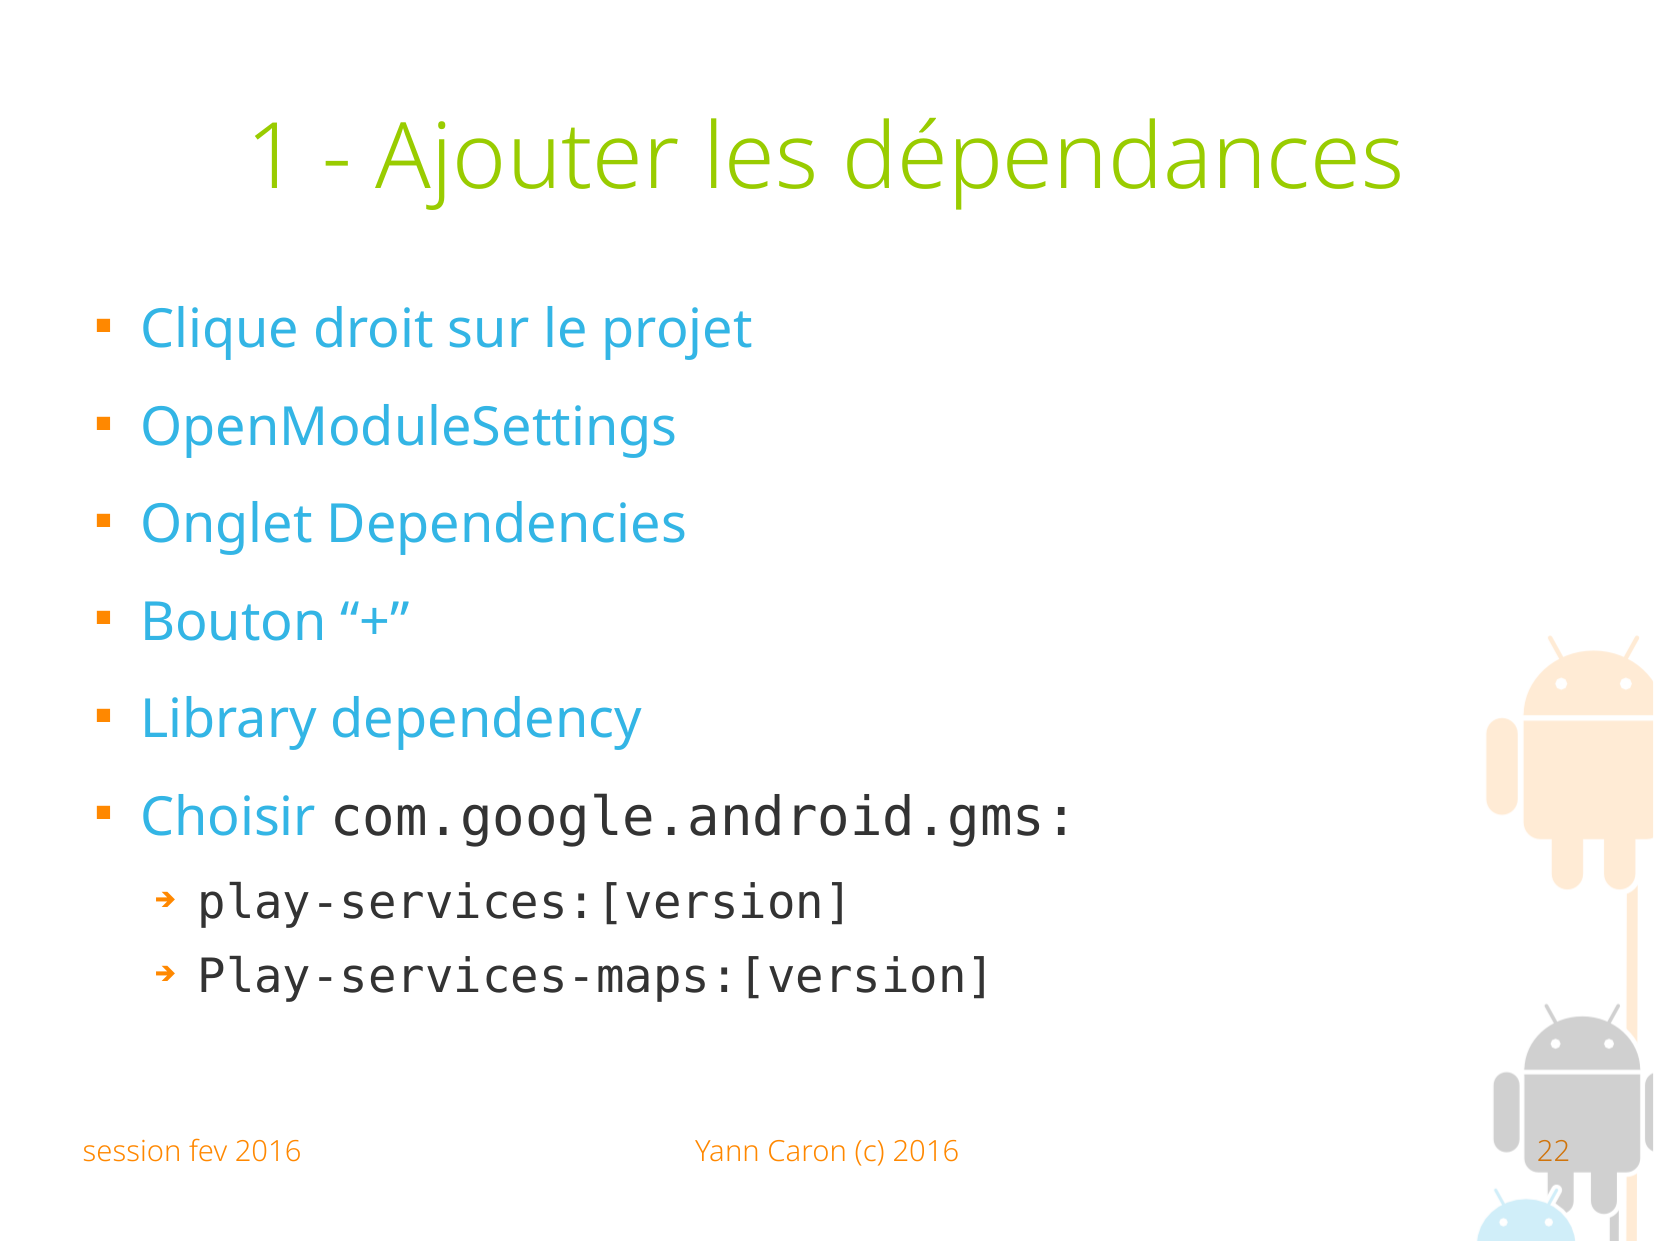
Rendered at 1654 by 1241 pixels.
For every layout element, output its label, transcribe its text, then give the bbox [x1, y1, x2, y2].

title 1 - Ajouter les dépendances [82, 49, 1571, 257]
picture [240, 423, 1654, 1241]
list Clique droit sur le projet OpenModuleSettings Onglet Dependencies Bouton “+” Library dependency Choisir com.google.android.gms: play-services:[version] Play-services-maps:[version] [82, 290, 1546, 1010]
